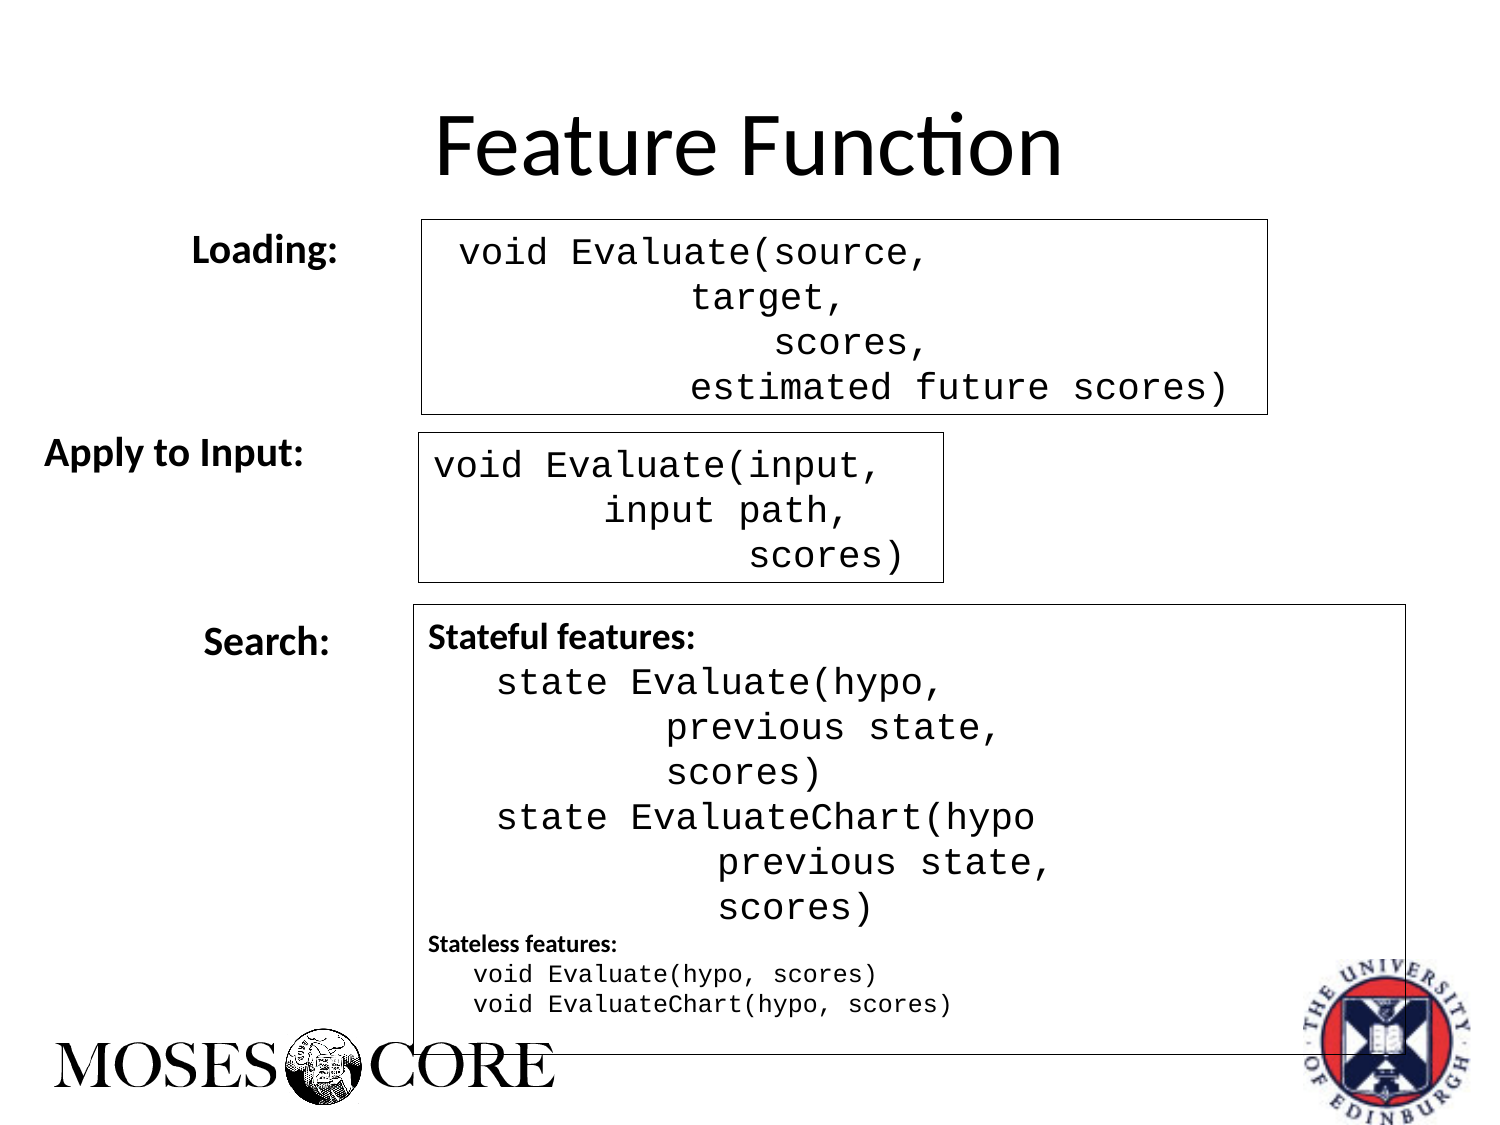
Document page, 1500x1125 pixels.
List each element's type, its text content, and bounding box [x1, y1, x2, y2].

text_box Search: [188, 606, 408, 672]
text_box Stateful features: state Evaluate(hypo, previous state, scores) state EvaluateChart(hypo previous state, scores) Stateless features: void Evaluate(hypo, scores) void EvaluateChart(hypo, scores) [413, 604, 1406, 1055]
title Feature Function [75, 45, 1425, 233]
text_box Loading: [177, 214, 420, 279]
picture [1303, 959, 1475, 1125]
text_box void Evaluate(input, input path, scores) [418, 432, 944, 583]
text_box Apply to Input: [29, 417, 419, 483]
picture [53, 1025, 555, 1108]
text_box void Evaluate(source, target, scores, estimated future scores) [421, 219, 1268, 415]
